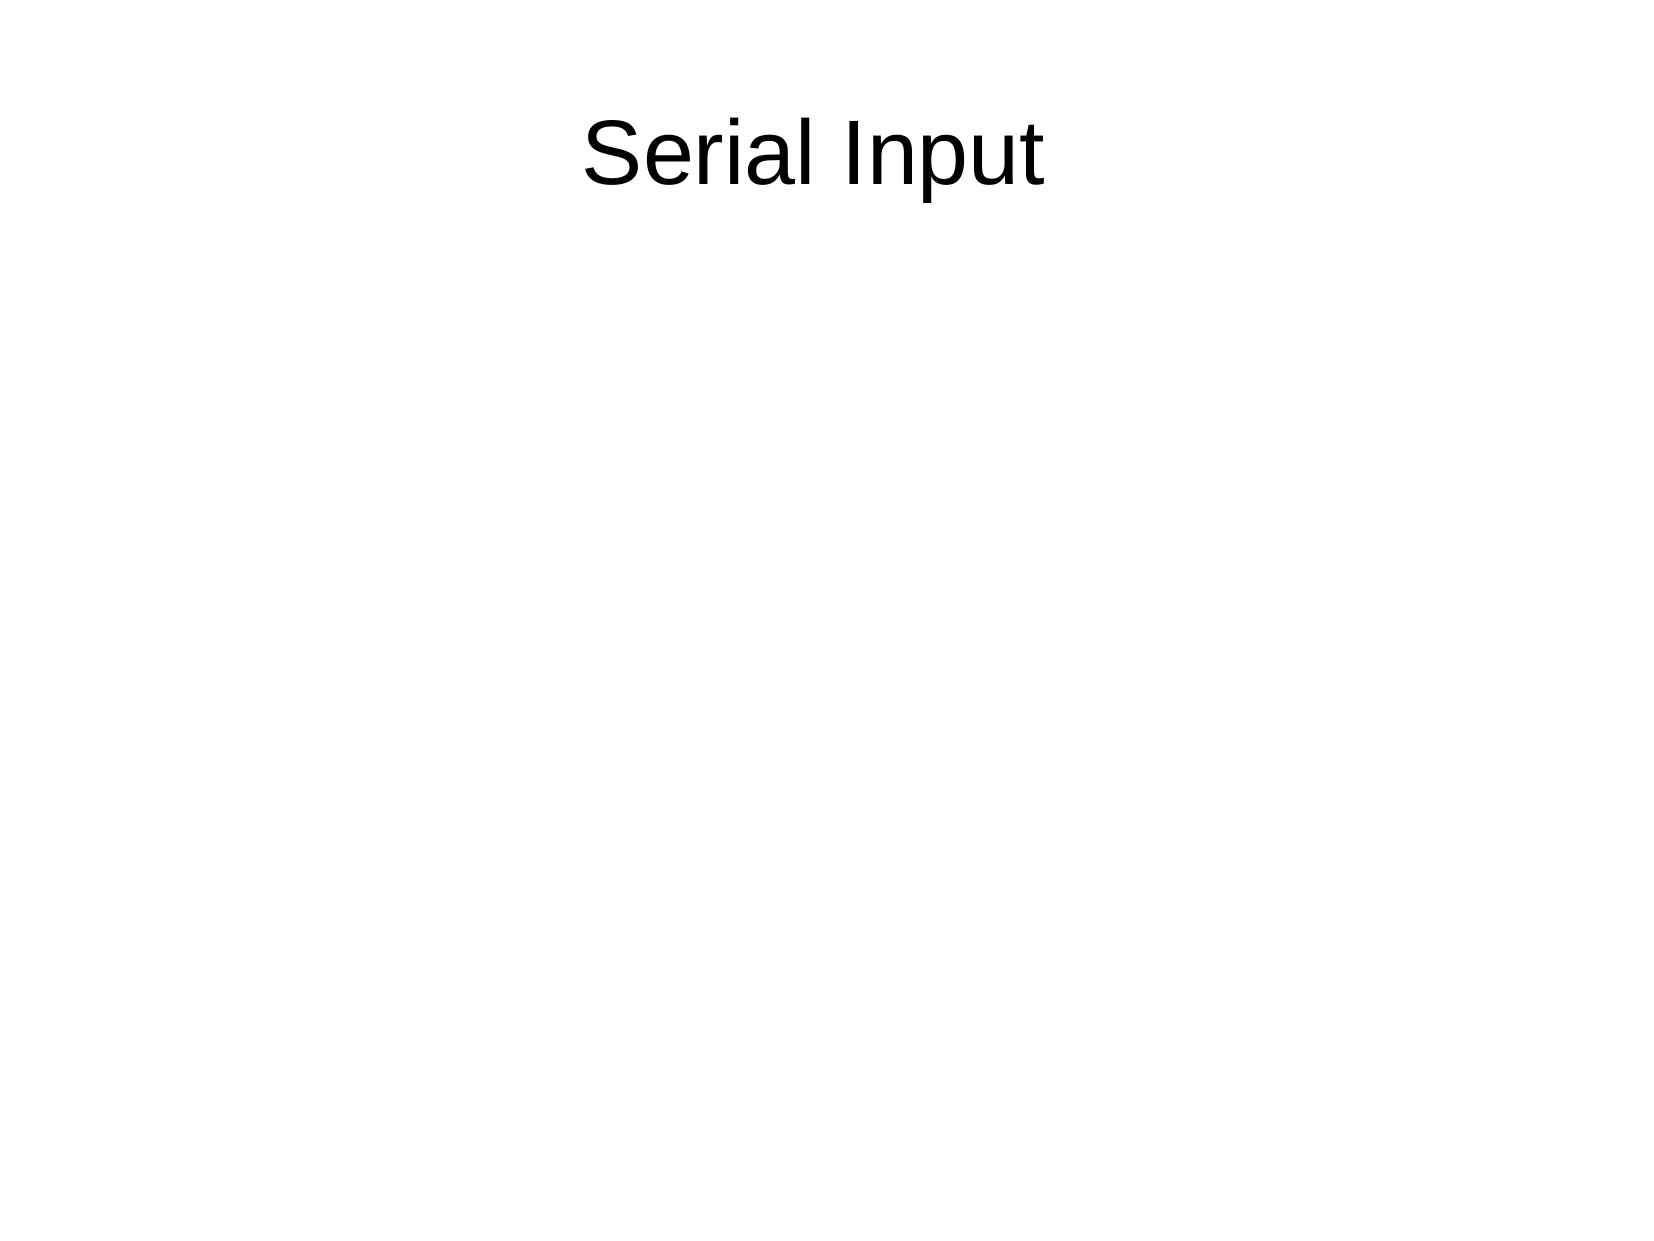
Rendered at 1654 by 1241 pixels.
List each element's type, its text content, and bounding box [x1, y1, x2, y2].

title Serial Input [82, 49, 1571, 257]
